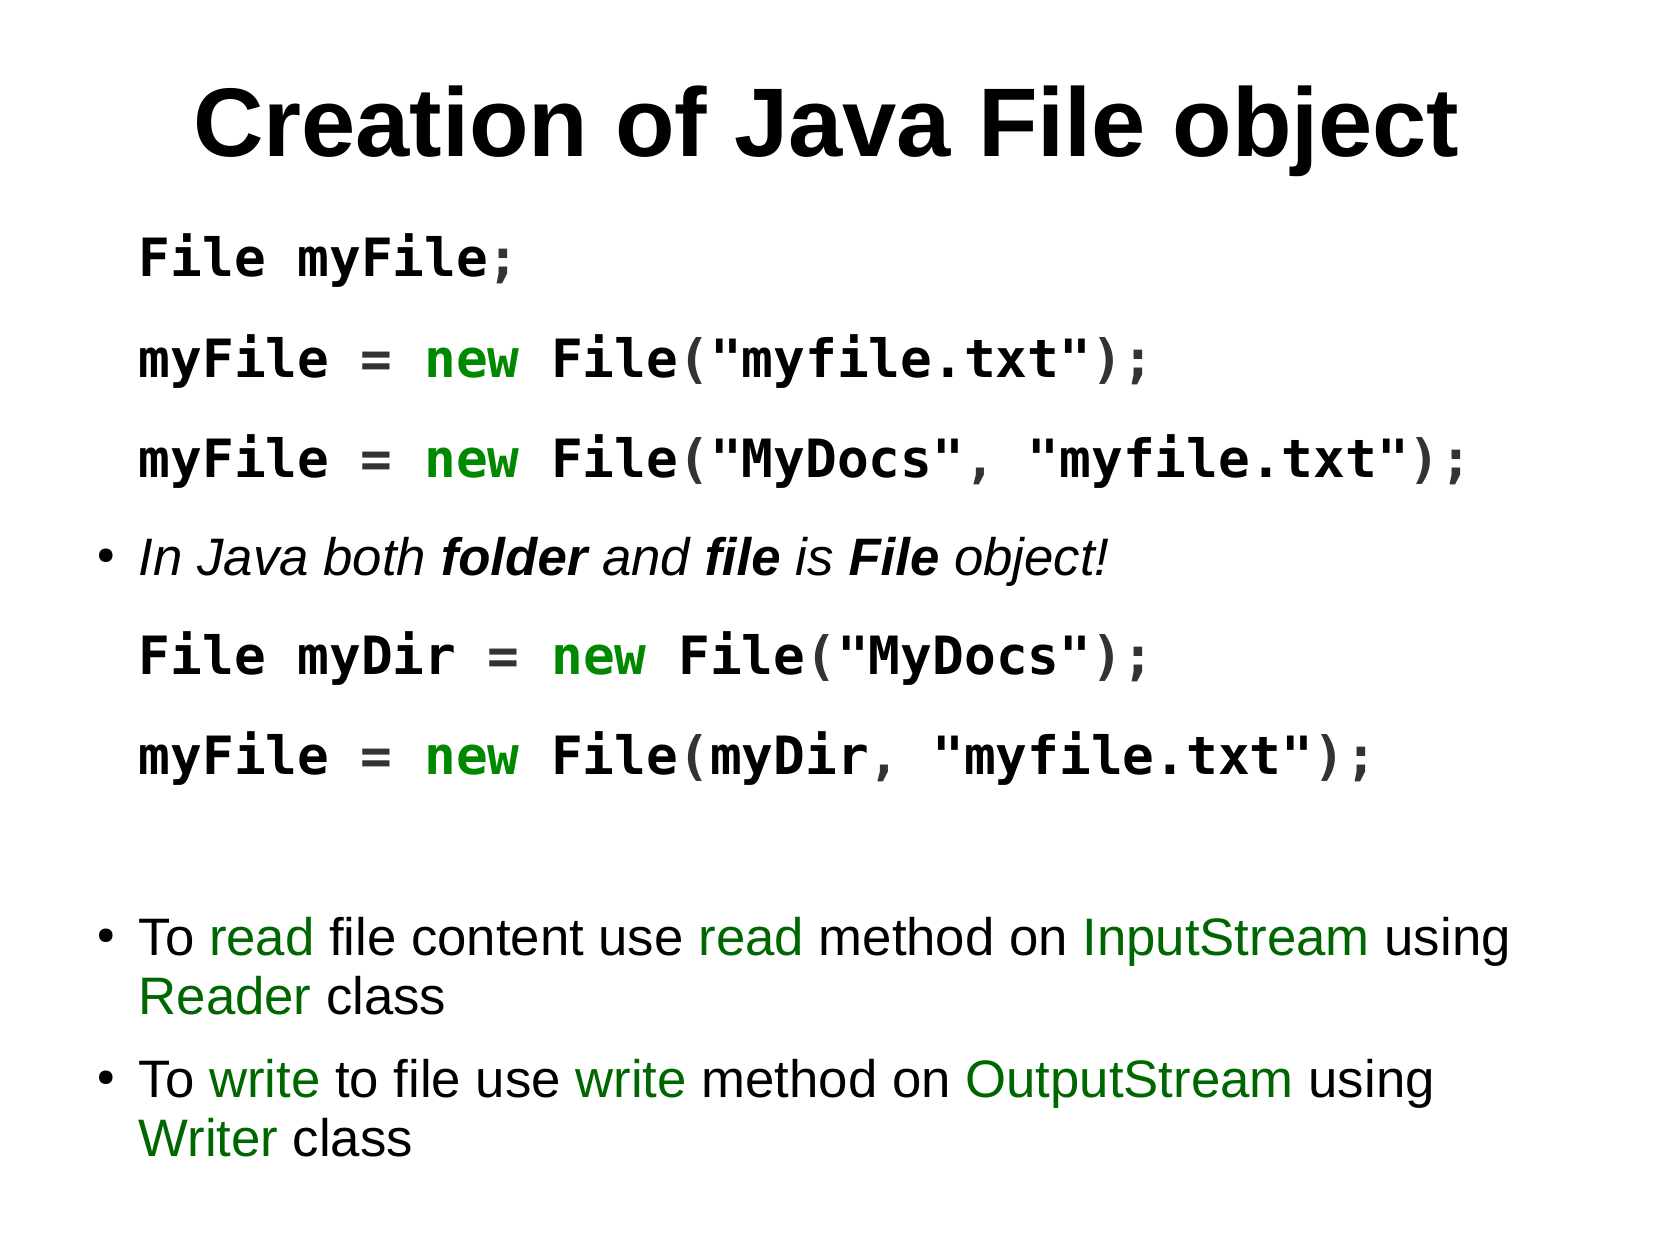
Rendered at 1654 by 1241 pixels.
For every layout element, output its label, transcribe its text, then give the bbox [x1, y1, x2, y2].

title Creation of Java File object [82, 49, 1571, 196]
list File myFile; myFile = new File("myfile.txt"); myFile = new File("MyDocs", "myfile.txt"); In Java both folder and file is File object! File myDir = new File("MyDocs"); myFile = new File(myDir, "myfile.txt"); To read file content use read method on InputStream using Reader class To write to file use write method on OutputStream using Writer class [82, 212, 1538, 1170]
